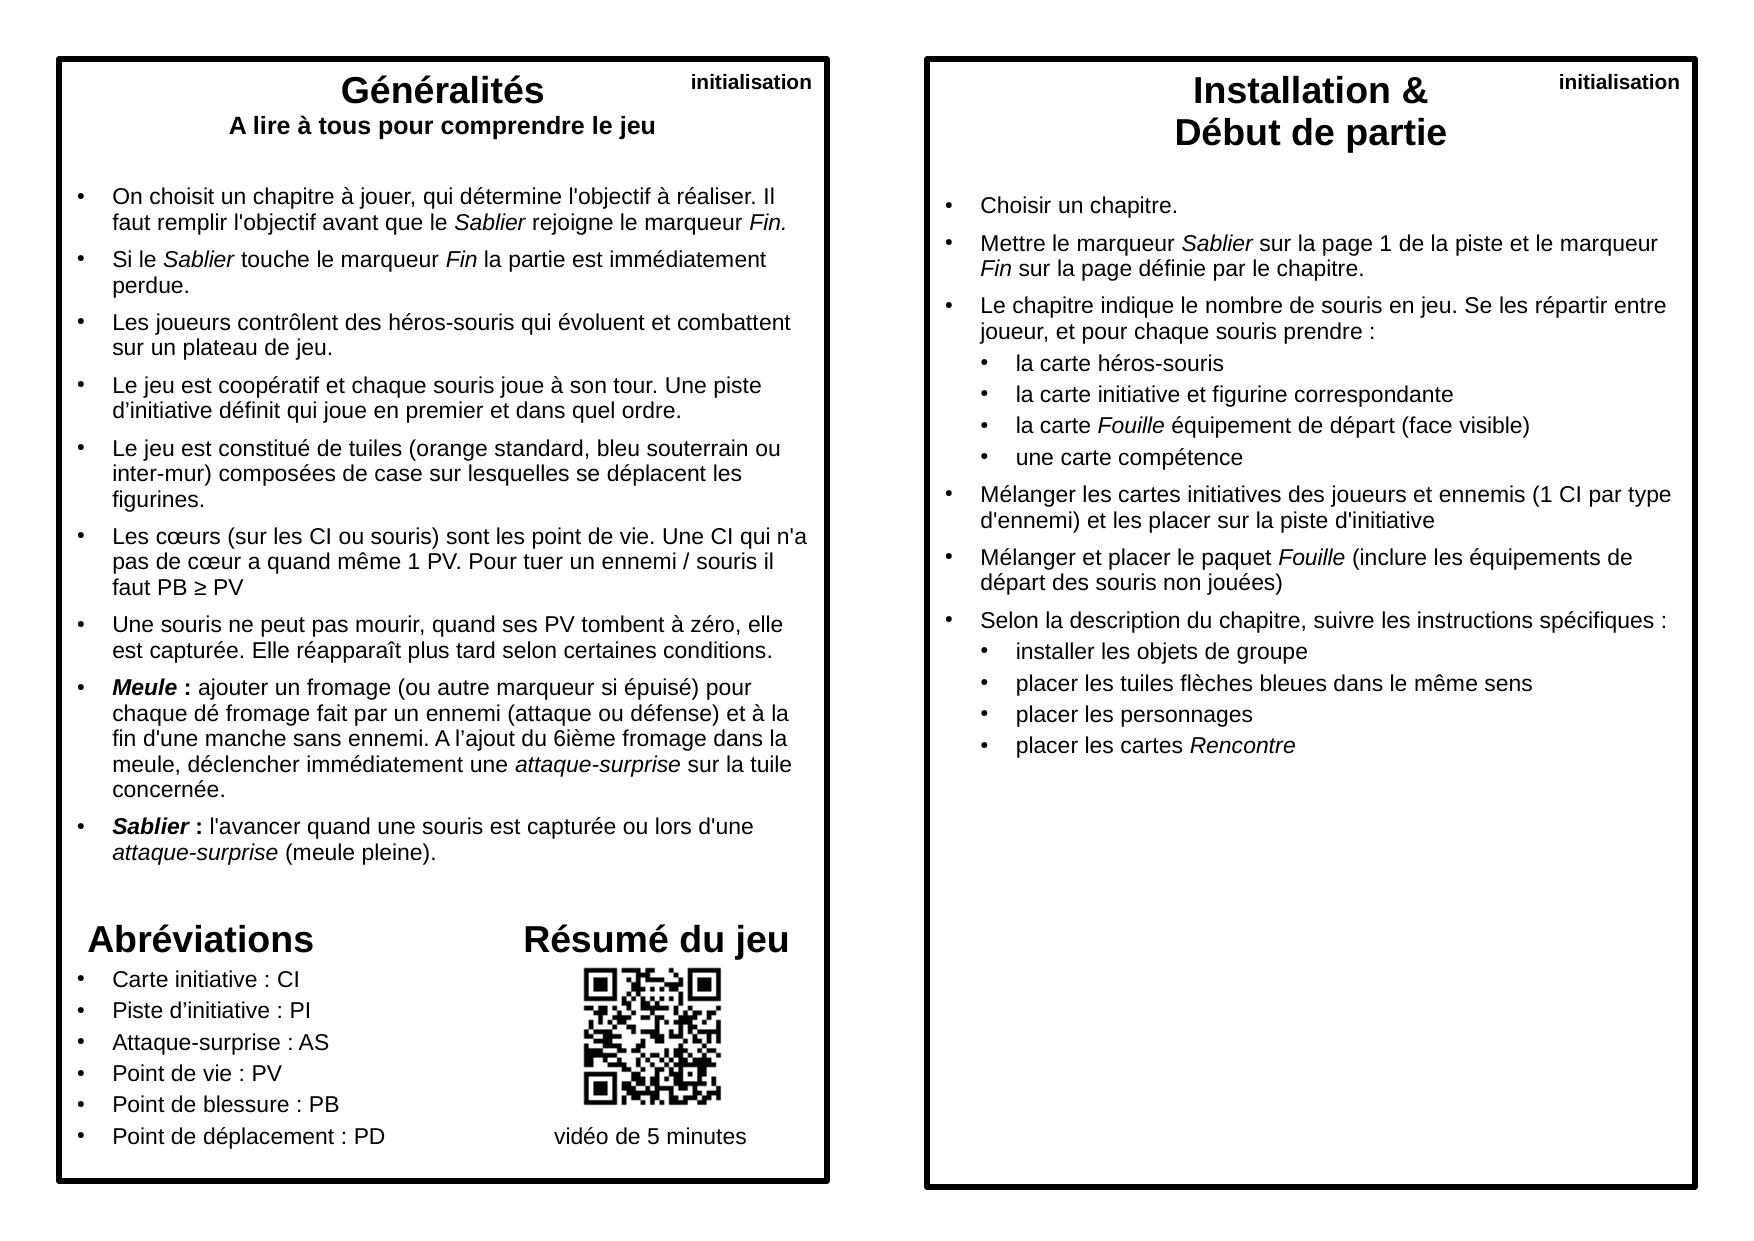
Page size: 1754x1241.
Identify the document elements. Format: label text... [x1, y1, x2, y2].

text_box initialisation [1517, 59, 1695, 107]
picture [578, 962, 729, 1113]
text_box Généralités A lire à tous pour comprendre le jeu On choisit un chapitre à jouer, qui détermine l'objectif à réaliser. Il faut remplir l'objectif avant que le Sablier rejoigne le marqueur Fin. Si le Sablier touche le marqueur Fin la partie est immédiatement perdue. Les joueurs contrôlent des héros-souris qui évoluent et combattent sur un plateau de jeu. Le jeu est coopératif et chaque souris joue à son tour. Une piste d’initiative définit qui joue en premier et dans quel ordre. Le jeu est constitué de tuiles (orange standard, bleu souterrain ou inter-mur) composées de case sur lesquelles se déplacent les figurines. Les cœurs (sur les CI ou souris) sont les point de vie. Une CI qui n'a pas de cœur a quand même 1 PV. Pour tuer un ennemi / souris il faut PB ≥ PV Une souris ne peut pas mourir, quand ses PV tombent à zéro, elle est capturée. Elle réapparaît plus tard selon certaines conditions. Meule : ajouter un fromage (ou autre marqueur si épuisé) pour chaque dé fromage fait par un ennemi (attaque ou défense) et à la fin d'une manche sans ennemi. A l’ajout du 6ième fromage dans la meule, déclencher immédiatement une attaque-surprise sur la tuile concernée. Sablier : l'avancer quand une souris est capturée ou lors d'une attaque-surprise (meule pleine). Abréviations Résumé du jeu Carte initiative : CI Piste d’initiative : PI Attaque-surprise : AS Point de vie : PV Point de blessure : PB Point de déplacement : PD vidéo de 5 minutes [59, 59, 827, 1182]
text_box Installation & Début de partie Choisir un chapitre. Mettre le marqueur Sablier sur la page 1 de la piste et le marqueur Fin sur la page définie par le chapitre. Le chapitre indique le nombre de souris en jeu. Se les répartir entre joueur, et pour chaque souris prendre : la carte héros-souris la carte initiative et figurine correspondante la carte Fouille équipement de départ (face visible) une carte compétence Mélanger les cartes initiatives des joueurs et ennemis (1 CI par type d'ennemi) et les placer sur la piste d'initiative Mélanger et placer le paquet Fouille (inclure les équipements de départ des souris non jouées) Selon la description du chapitre, suivre les instructions spécifiques : installer les objets de groupe placer les tuiles flèches bleues dans le même sens placer les personnages placer les cartes Rencontre [927, 59, 1695, 1188]
text_box initialisation [649, 59, 827, 107]
